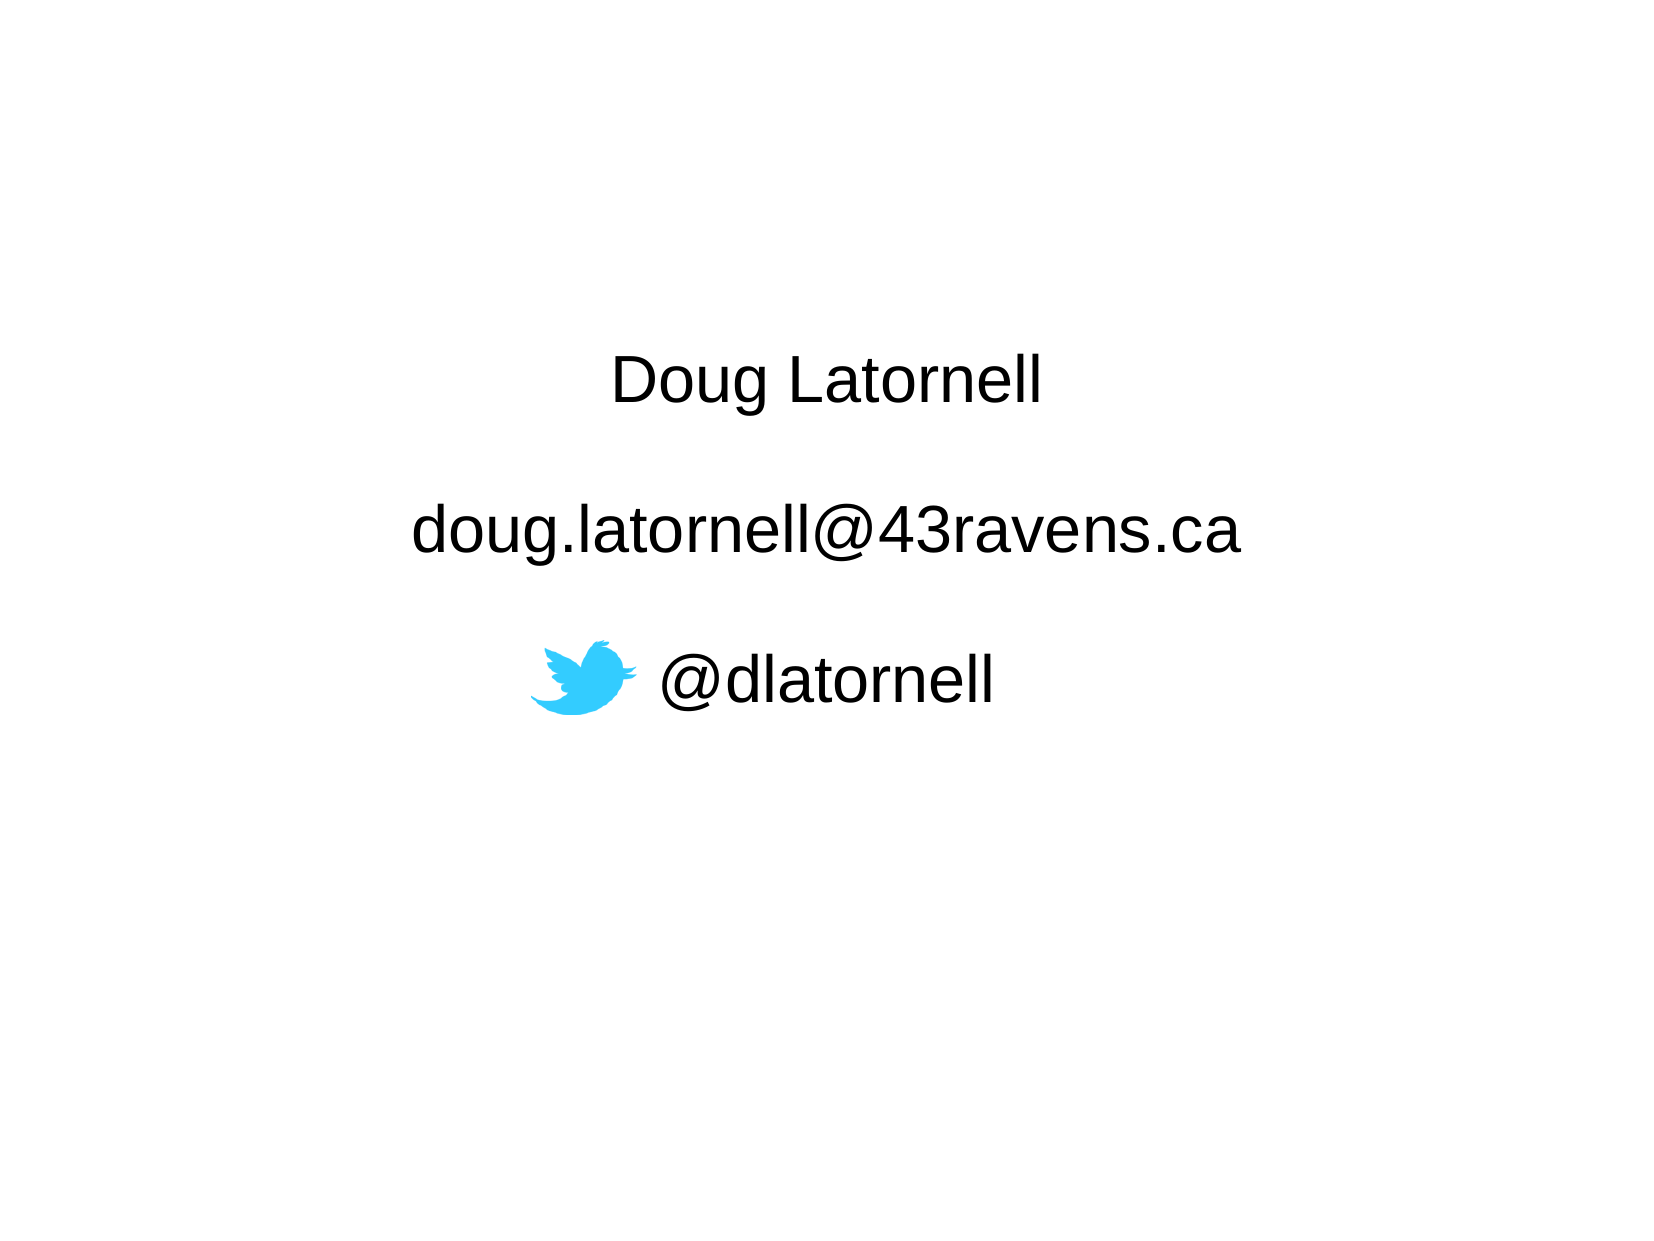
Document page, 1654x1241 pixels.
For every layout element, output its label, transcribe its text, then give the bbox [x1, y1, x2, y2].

picture [531, 625, 638, 733]
subtitle Doug Latornell doug.latornell@43ravens.ca @dlatornell [82, 49, 1571, 1010]
